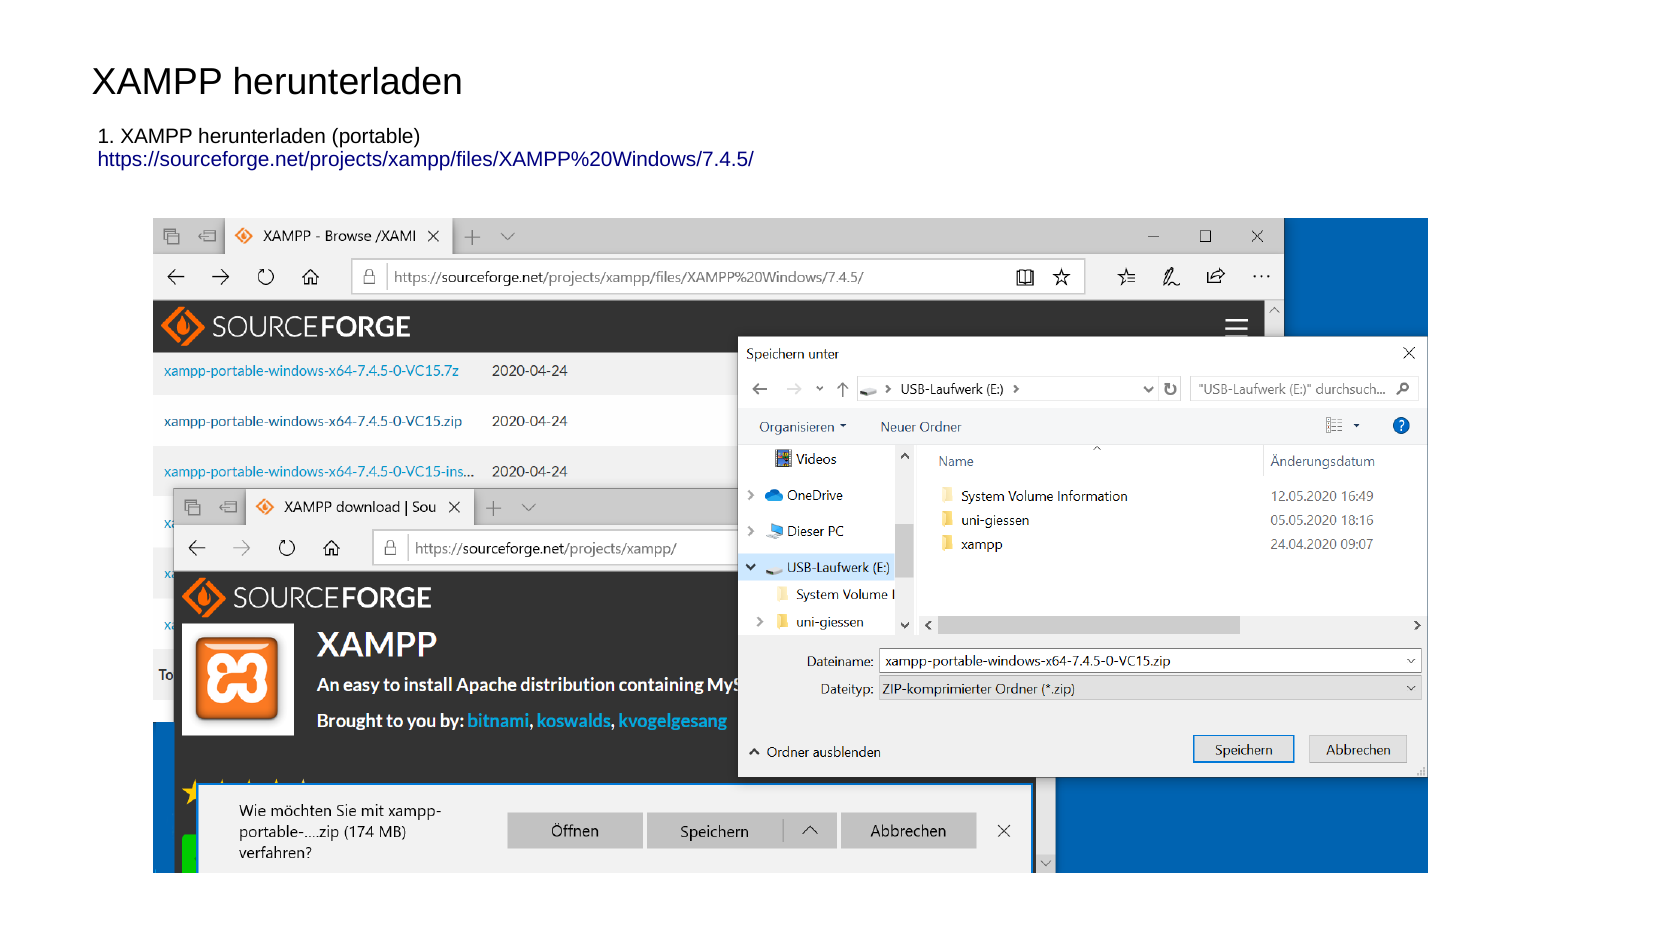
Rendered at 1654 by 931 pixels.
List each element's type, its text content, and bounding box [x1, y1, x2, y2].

text_box 1. XAMPP herunterladen (portable) https://sourceforge.net/projects/xampp/files/XAMPP%20Windows/7.4.5/ [76, 117, 769, 319]
picture [153, 218, 1428, 873]
text_box XAMPP herunterladen [70, 53, 745, 110]
